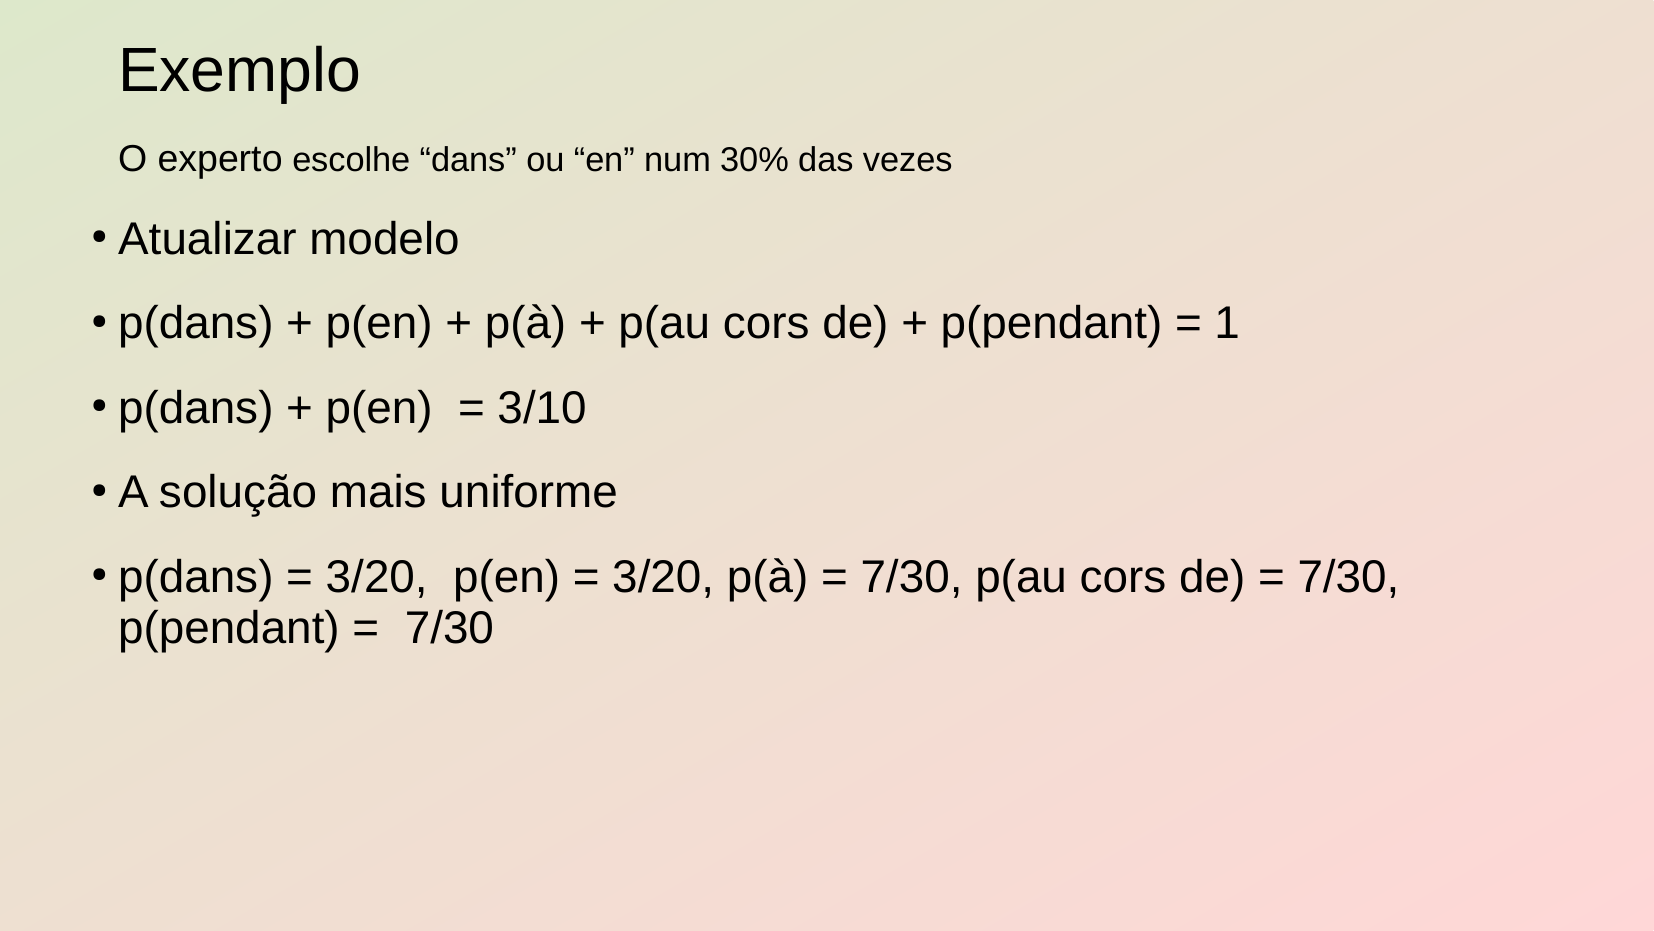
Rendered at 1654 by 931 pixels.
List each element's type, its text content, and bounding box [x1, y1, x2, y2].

list Exemplo O experto escolhe “dans” ou “en” num 30% das vezes Atualizar modelo p(dans) + p(en) + p(à) + p(au cors de) + p(pendant) = 1 p(dans) + p(en) = 3/10 A solução mais uniforme p(dans) = 3/20, p(en) = 3/20, p(à) = 7/30, p(au cors de) = 7/30, p(pendant) = 7/30 [82, 34, 1571, 657]
